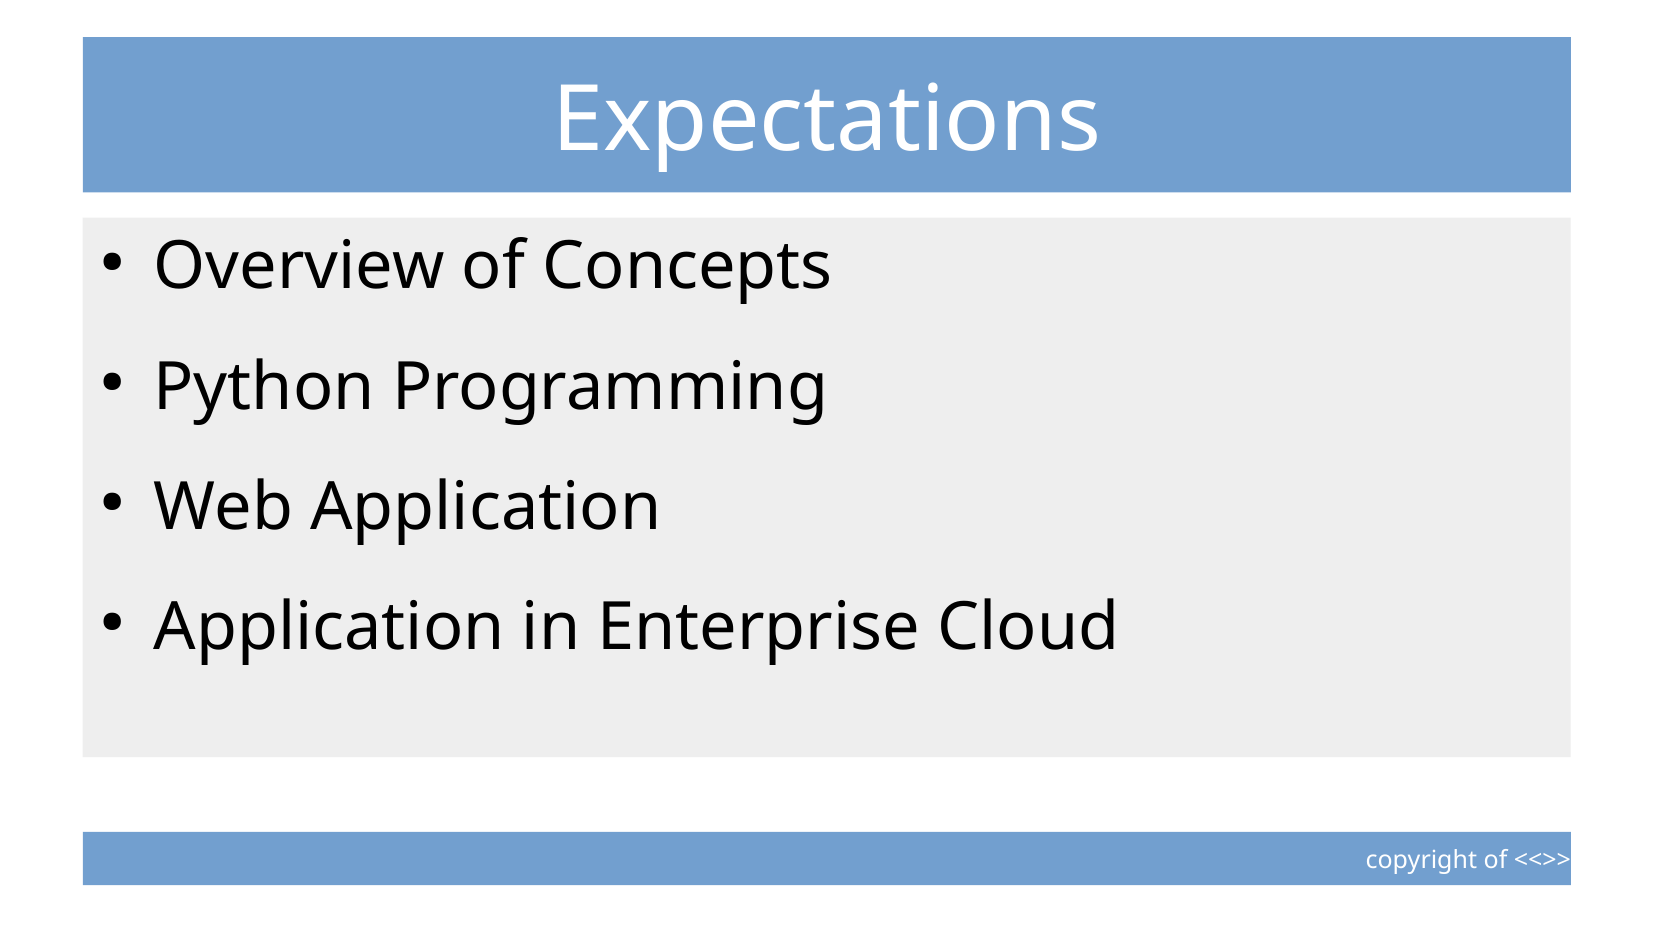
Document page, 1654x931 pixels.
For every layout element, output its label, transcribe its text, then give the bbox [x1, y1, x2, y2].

text_box copyright of <<>> [82, 831, 1571, 886]
title Expectations [82, 37, 1571, 193]
list Overview of Concepts Python Programming Web Application Application in Enterprise Cloud [82, 217, 1571, 758]
